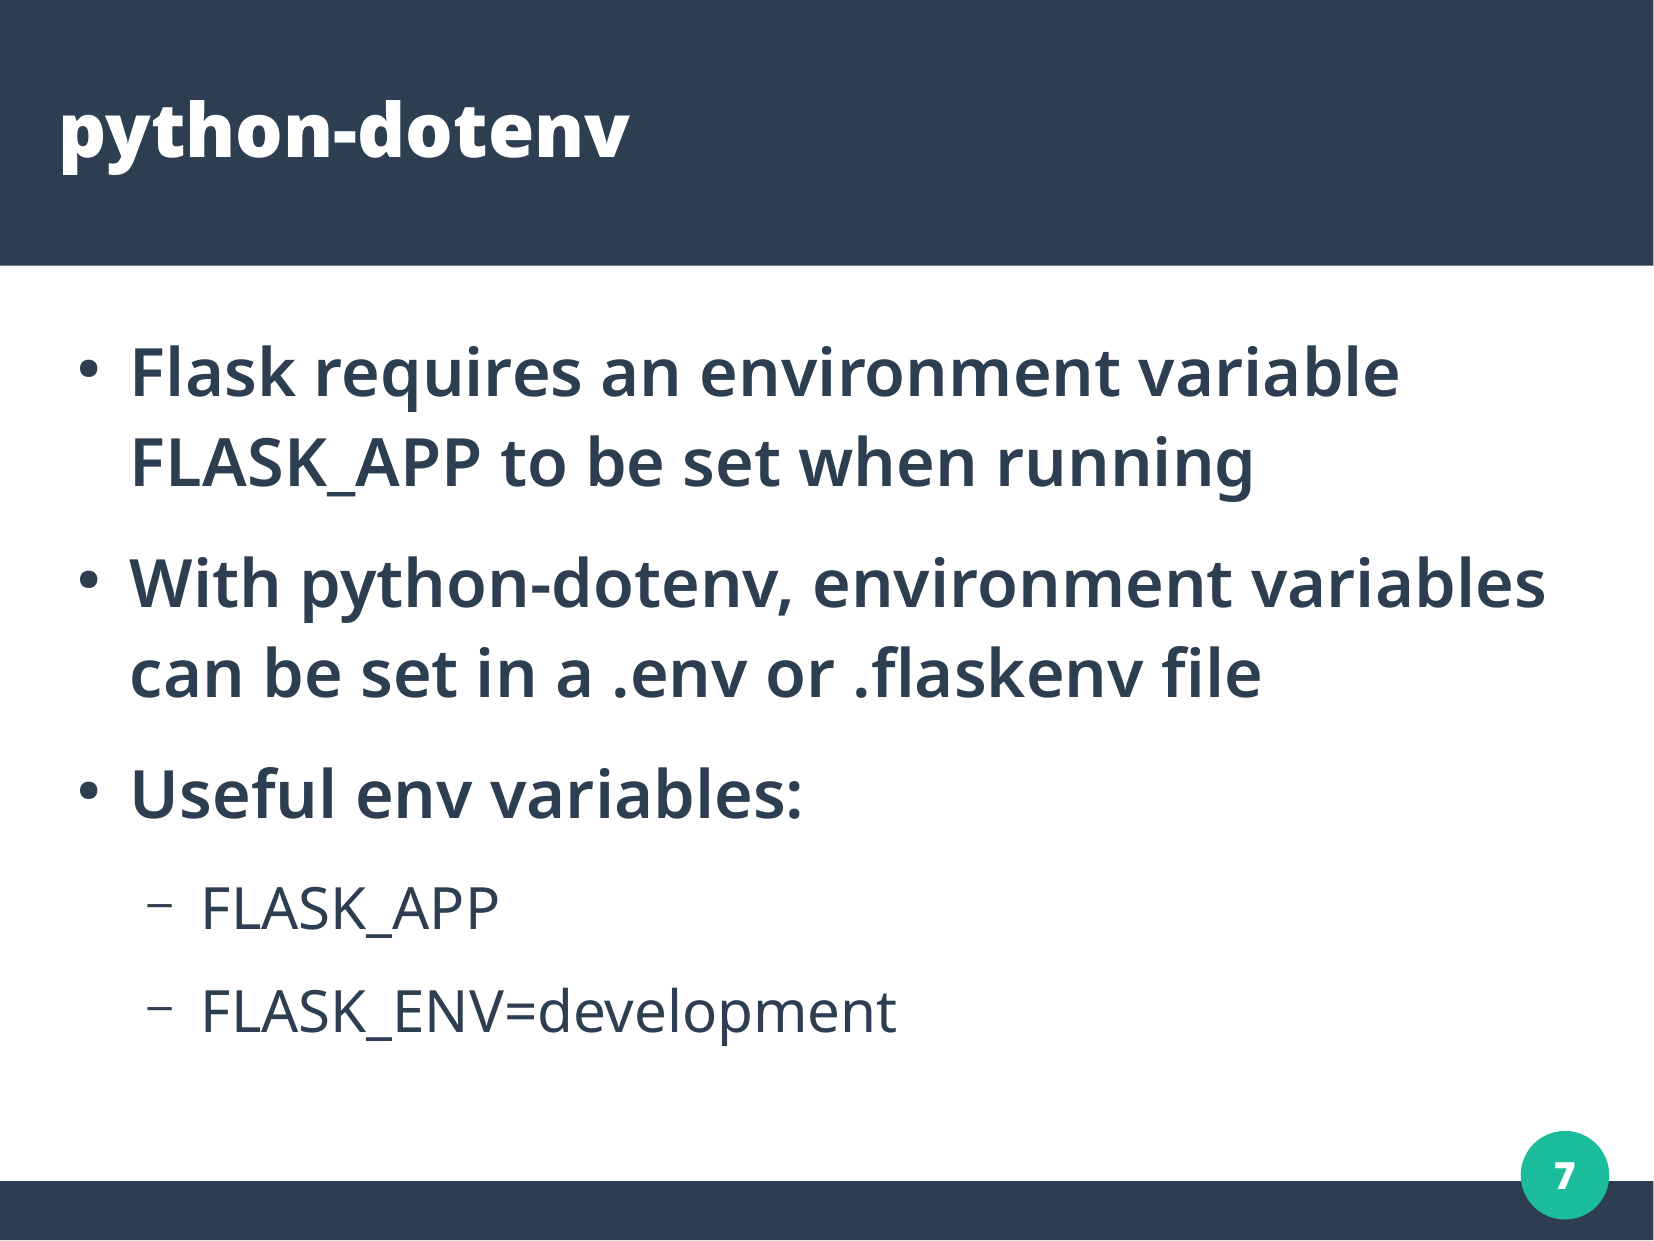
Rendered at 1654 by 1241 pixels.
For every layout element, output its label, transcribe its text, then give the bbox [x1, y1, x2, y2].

list Flask requires an environment variable FLASK_APP to be set when running With python-dotenv, environment variables can be set in a .env or .flaskenv file Useful env variables: FLASK_APP FLASK_ENV=development [59, 324, 1595, 1152]
title python-dotenv [59, 49, 1595, 207]
